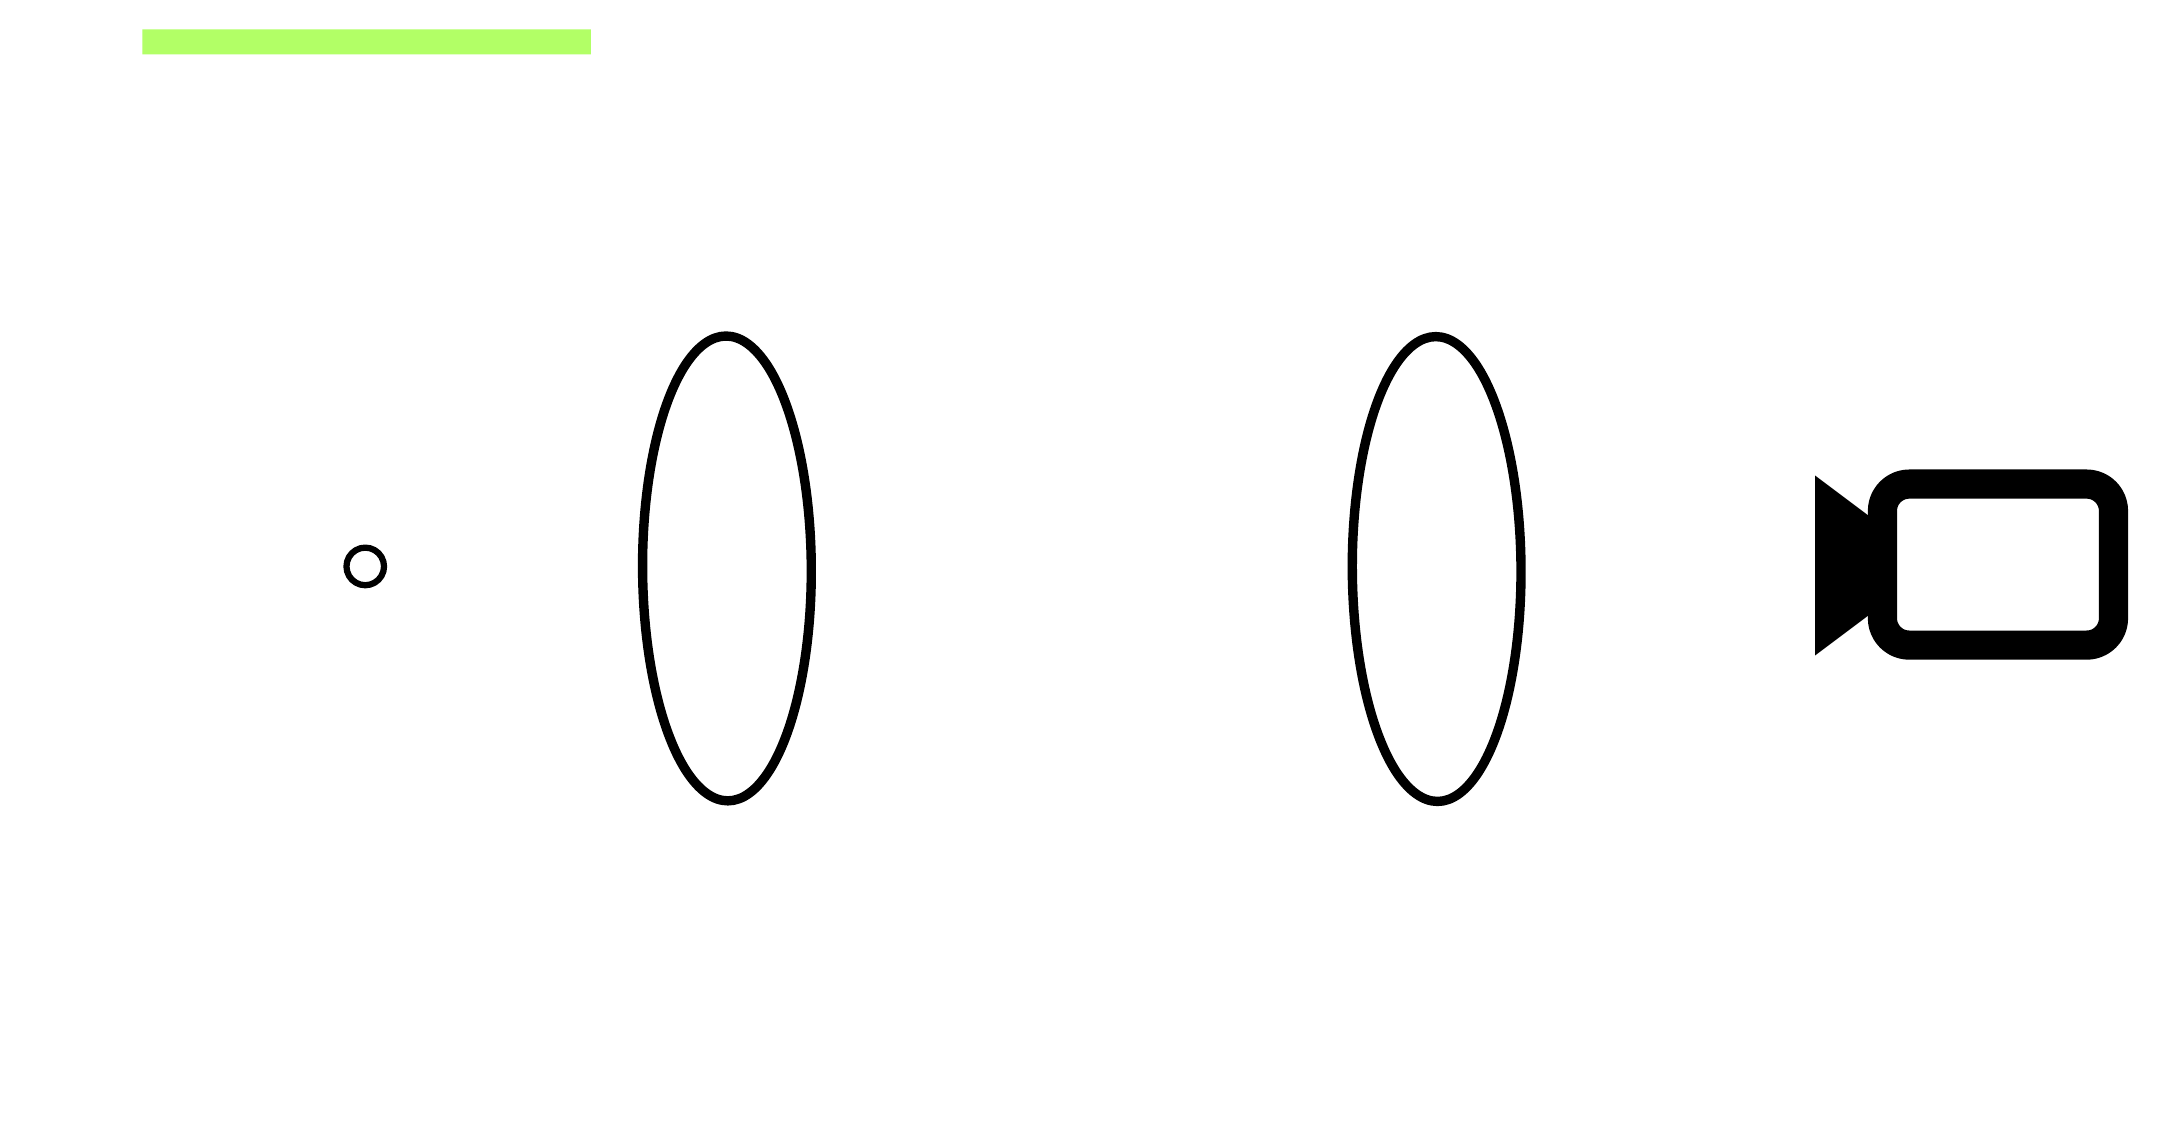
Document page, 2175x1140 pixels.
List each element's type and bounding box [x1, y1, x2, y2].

text_box [1882, 484, 2114, 646]
text_box [1352, 336, 1522, 802]
text_box [642, 336, 812, 801]
text_box [1815, 475, 1876, 656]
